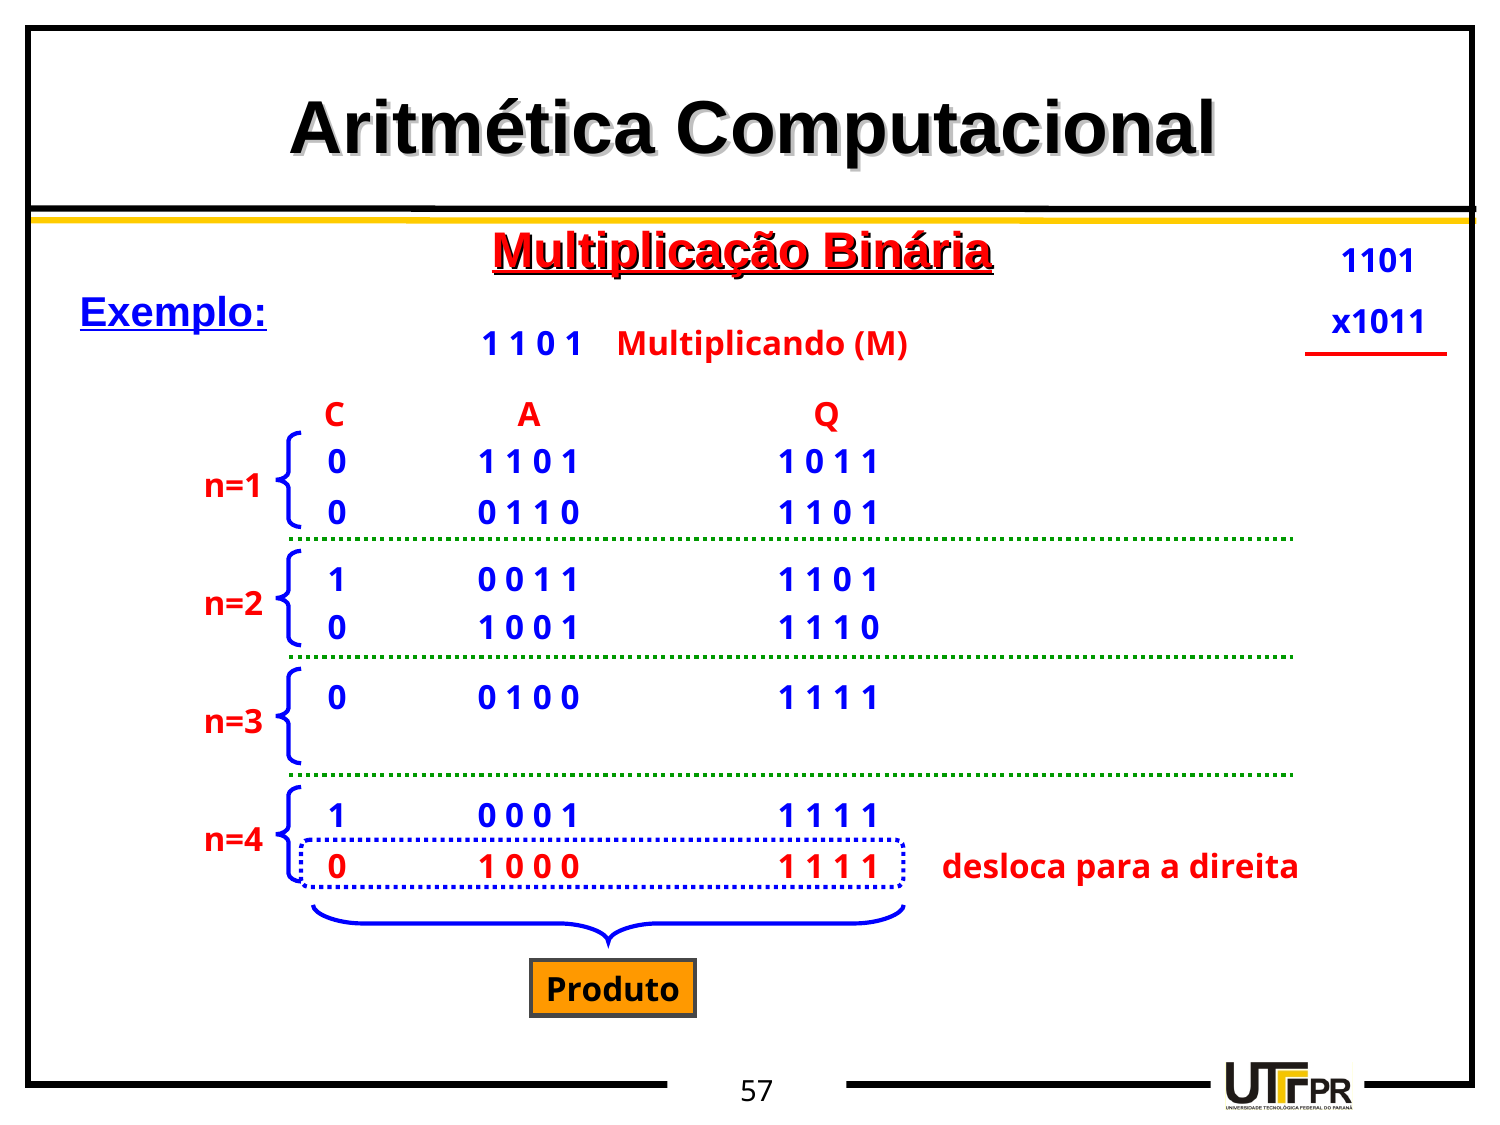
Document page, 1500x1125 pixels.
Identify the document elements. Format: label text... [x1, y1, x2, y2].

title Aritmética Computacional [29, 85, 1477, 180]
text_box 1101 x1011 [1316, 231, 1442, 348]
list Multiplicação Binária Exemplo: [64, 220, 1419, 990]
text_box Q [820, 406, 832, 422]
text_box 1 1 0 1 [466, 314, 599, 370]
text_box 0 1 1 0 1 1 0 1 1 [312, 432, 895, 483]
picture [1225, 1062, 1353, 1110]
text_box n=1 [188, 456, 279, 512]
text_box A [502, 385, 556, 432]
text_box 0 0 1 0 0 1 1 1 1 [312, 668, 895, 725]
text_box desloca para a direita [927, 837, 1315, 894]
text_box n=3 [188, 692, 279, 748]
text_box C [309, 385, 361, 441]
text_box Produto [531, 960, 695, 1016]
text_box 1 0 0 1 1 1 1 0 1 [312, 550, 895, 598]
text_box n=4 [188, 810, 279, 866]
text_box n=2 [188, 574, 279, 630]
text_box Q [798, 385, 855, 432]
text_box 0 1 0 0 0 1 1 1 1 [312, 837, 895, 894]
text_box 0 1 0 0 1 1 1 1 0 [312, 598, 895, 654]
text_box 0 0 1 1 0 1 1 0 1 [312, 483, 895, 539]
text_box Multiplicando (M) [601, 314, 924, 370]
text_box 1 0 0 0 1 1 1 1 1 [312, 786, 895, 837]
